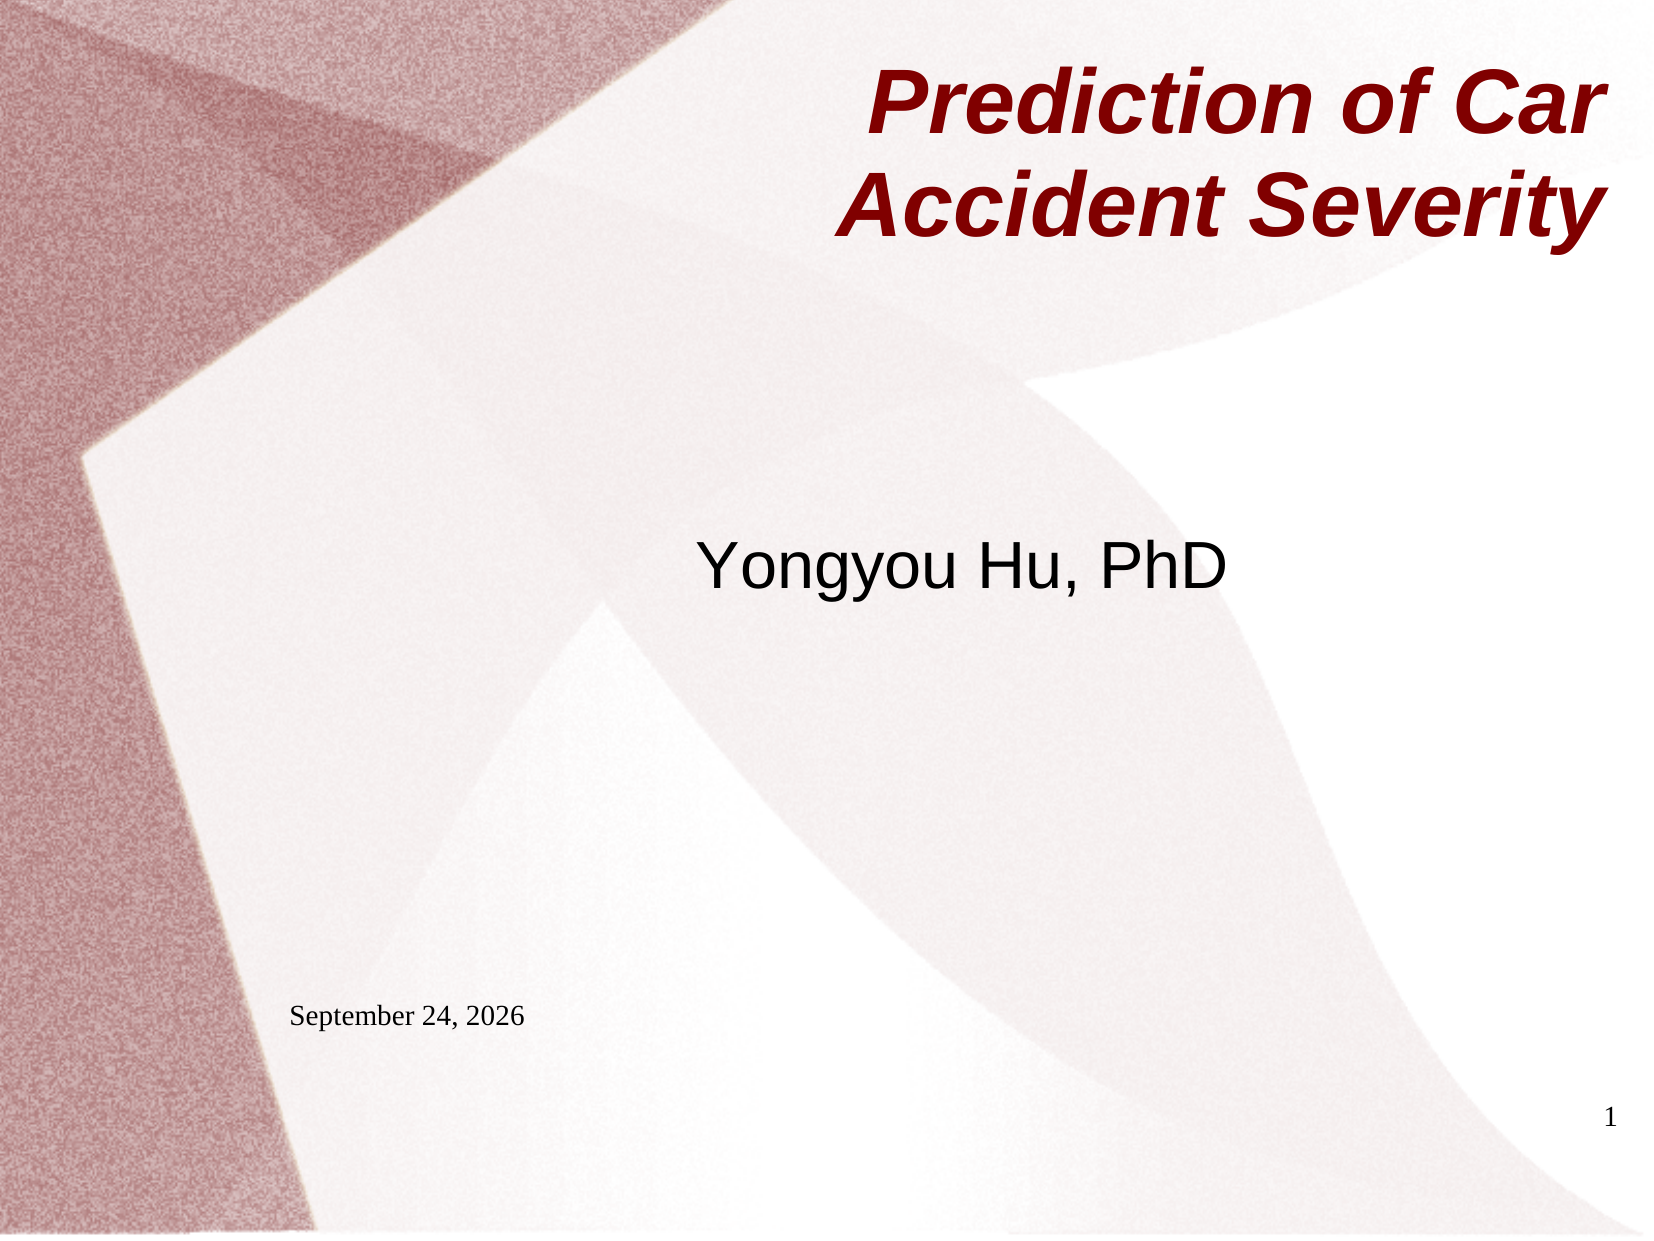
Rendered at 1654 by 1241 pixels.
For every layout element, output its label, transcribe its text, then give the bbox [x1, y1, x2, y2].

picture [0, 0, 1654, 1241]
subtitle Yongyou Hu, PhD [324, 290, 1601, 916]
title Prediction of Car Accident Severity [596, 0, 1607, 307]
